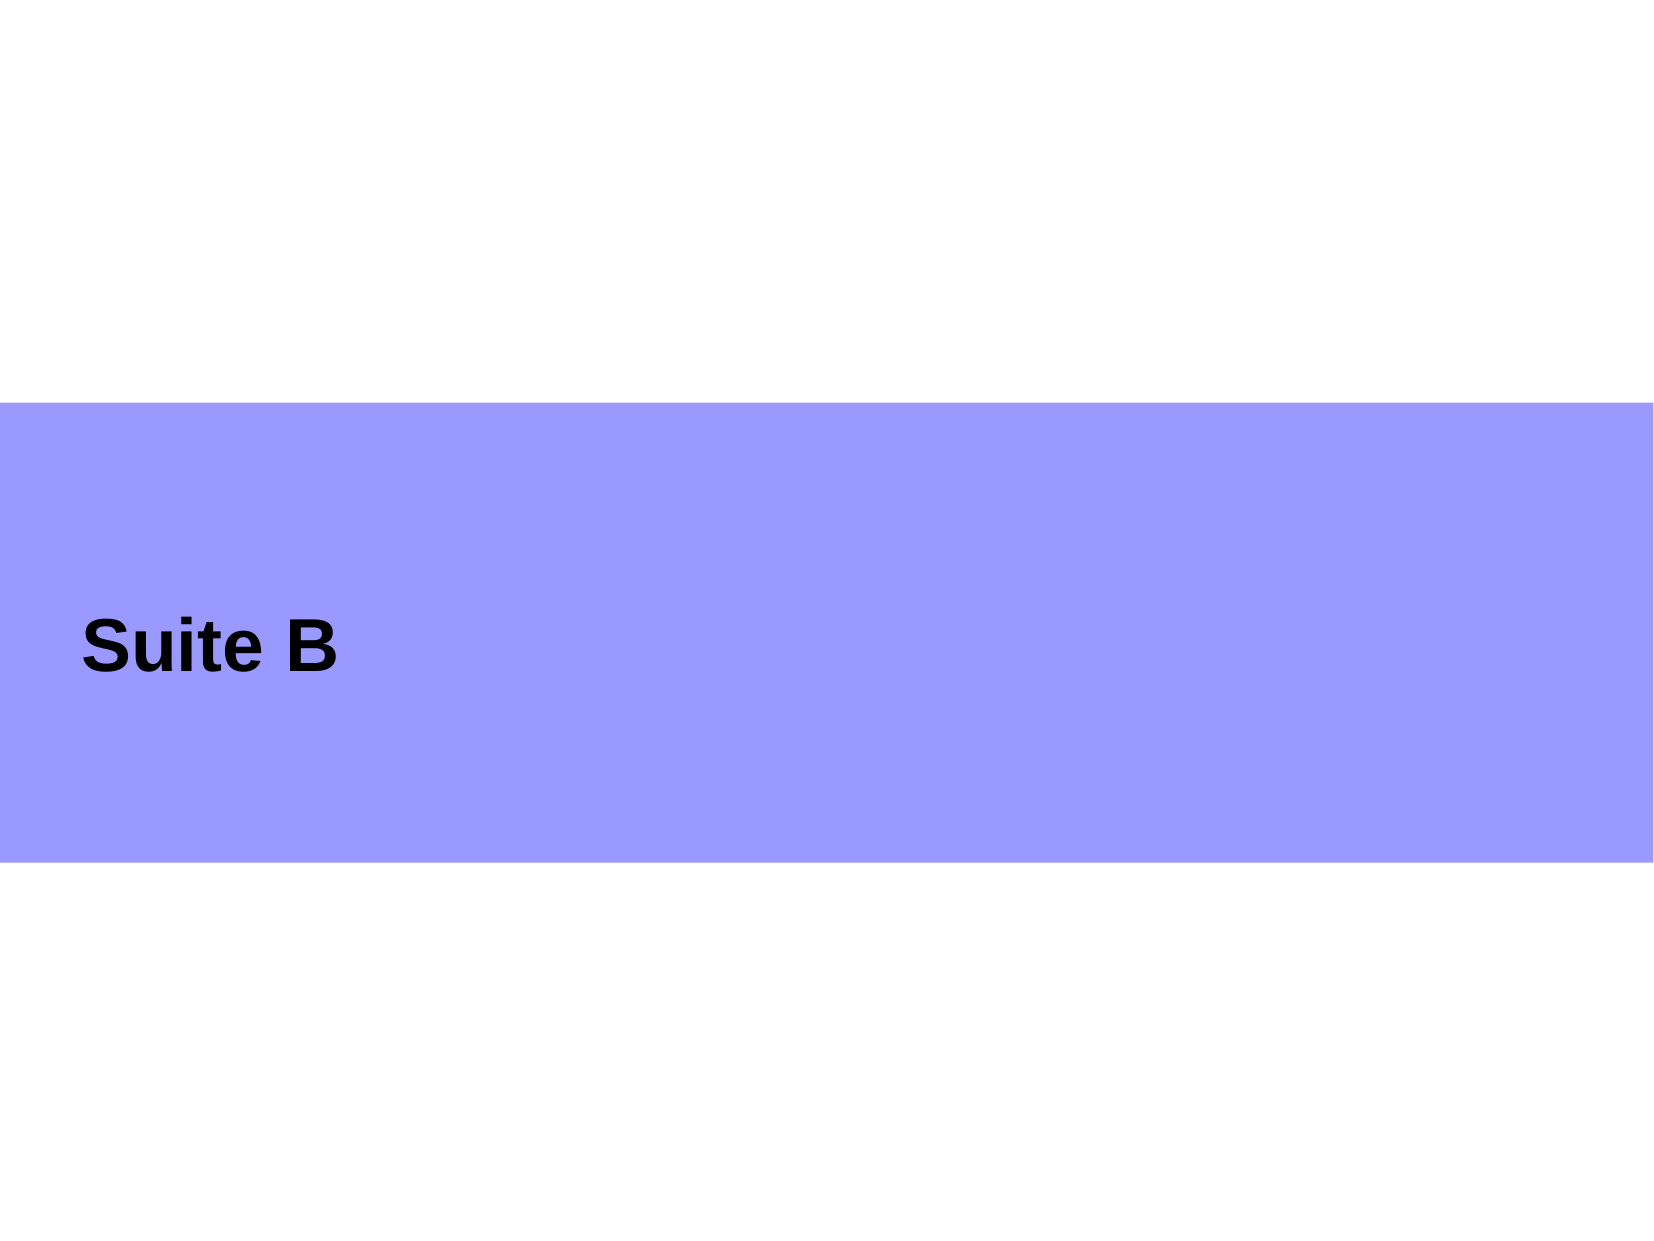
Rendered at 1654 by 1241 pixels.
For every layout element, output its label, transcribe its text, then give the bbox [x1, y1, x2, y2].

text_box Suite B [67, 600, 1530, 772]
